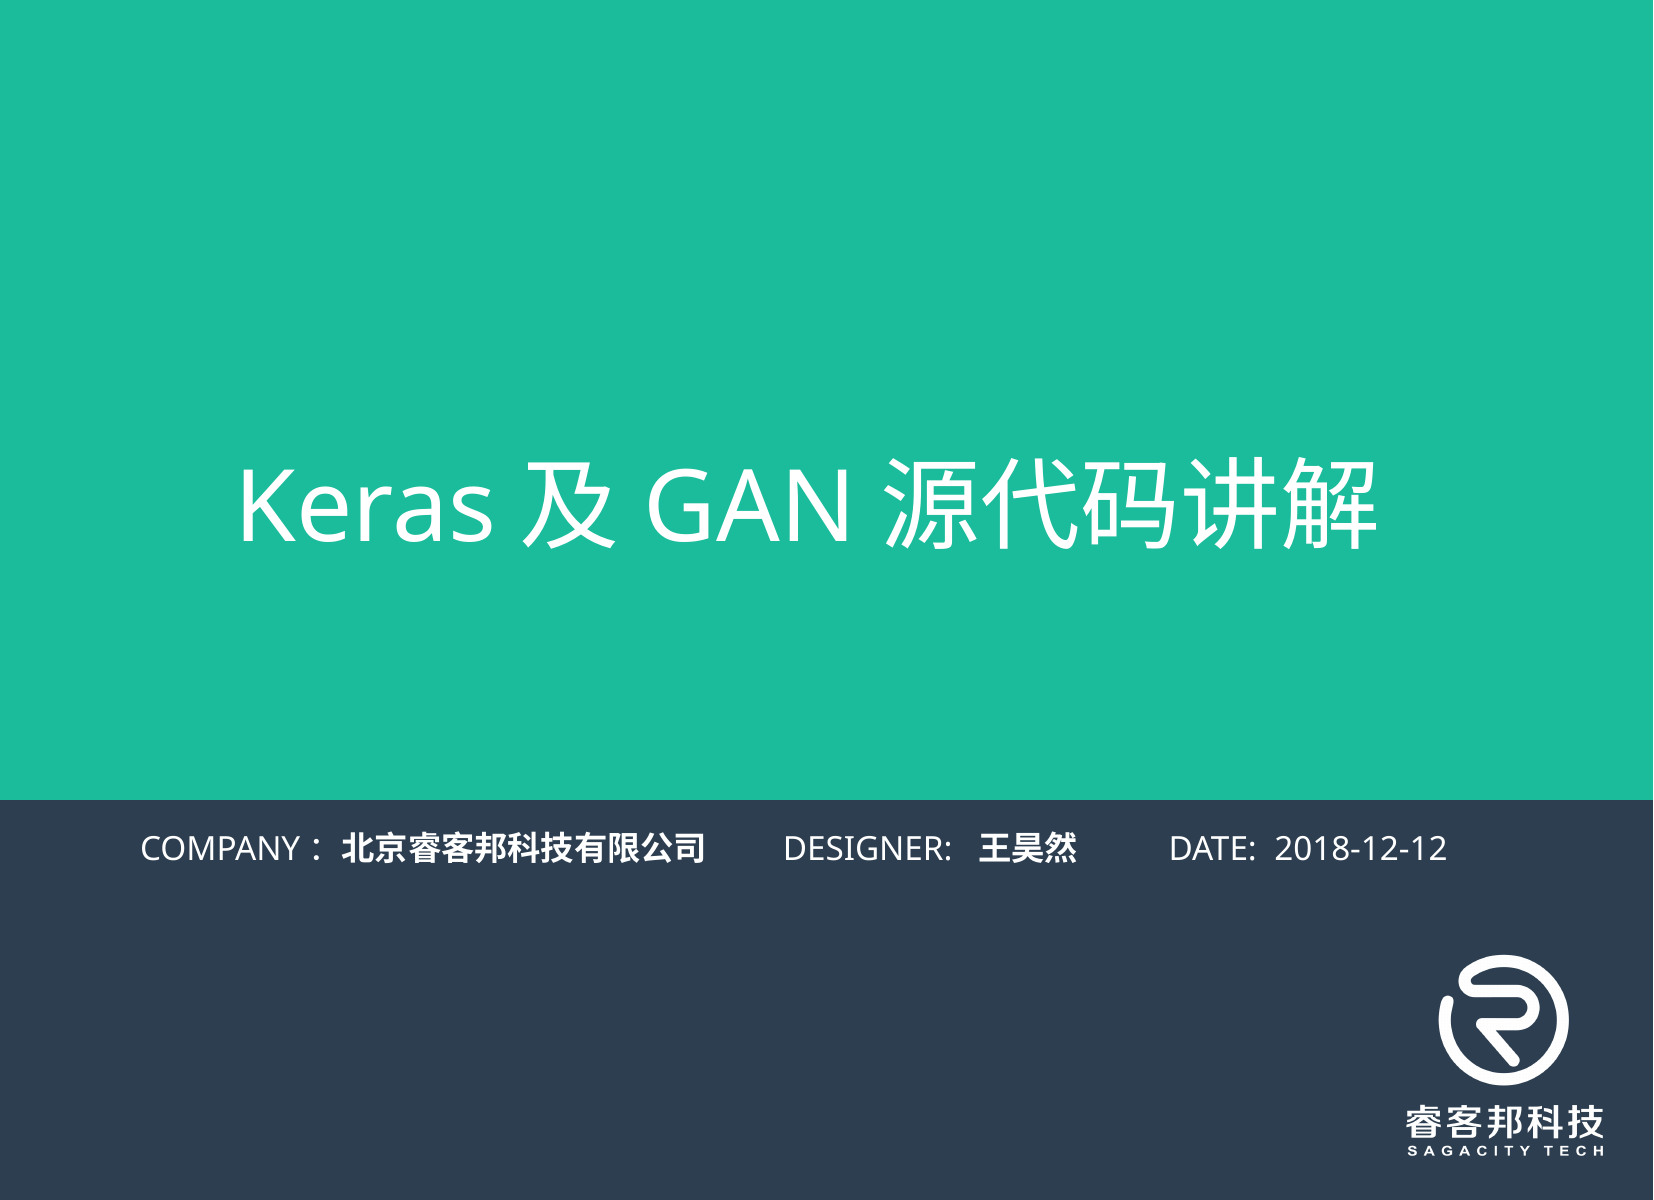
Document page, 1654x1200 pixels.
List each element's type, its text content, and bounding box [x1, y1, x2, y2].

text_box COMPANY：北京睿客邦科技有限公司 DESIGNER: 王昊然 DATE: 2018-12-12 [125, 819, 1551, 895]
text_box Keras及GAN源代码讲解 [40, 425, 1575, 578]
picture [1388, 929, 1654, 1200]
